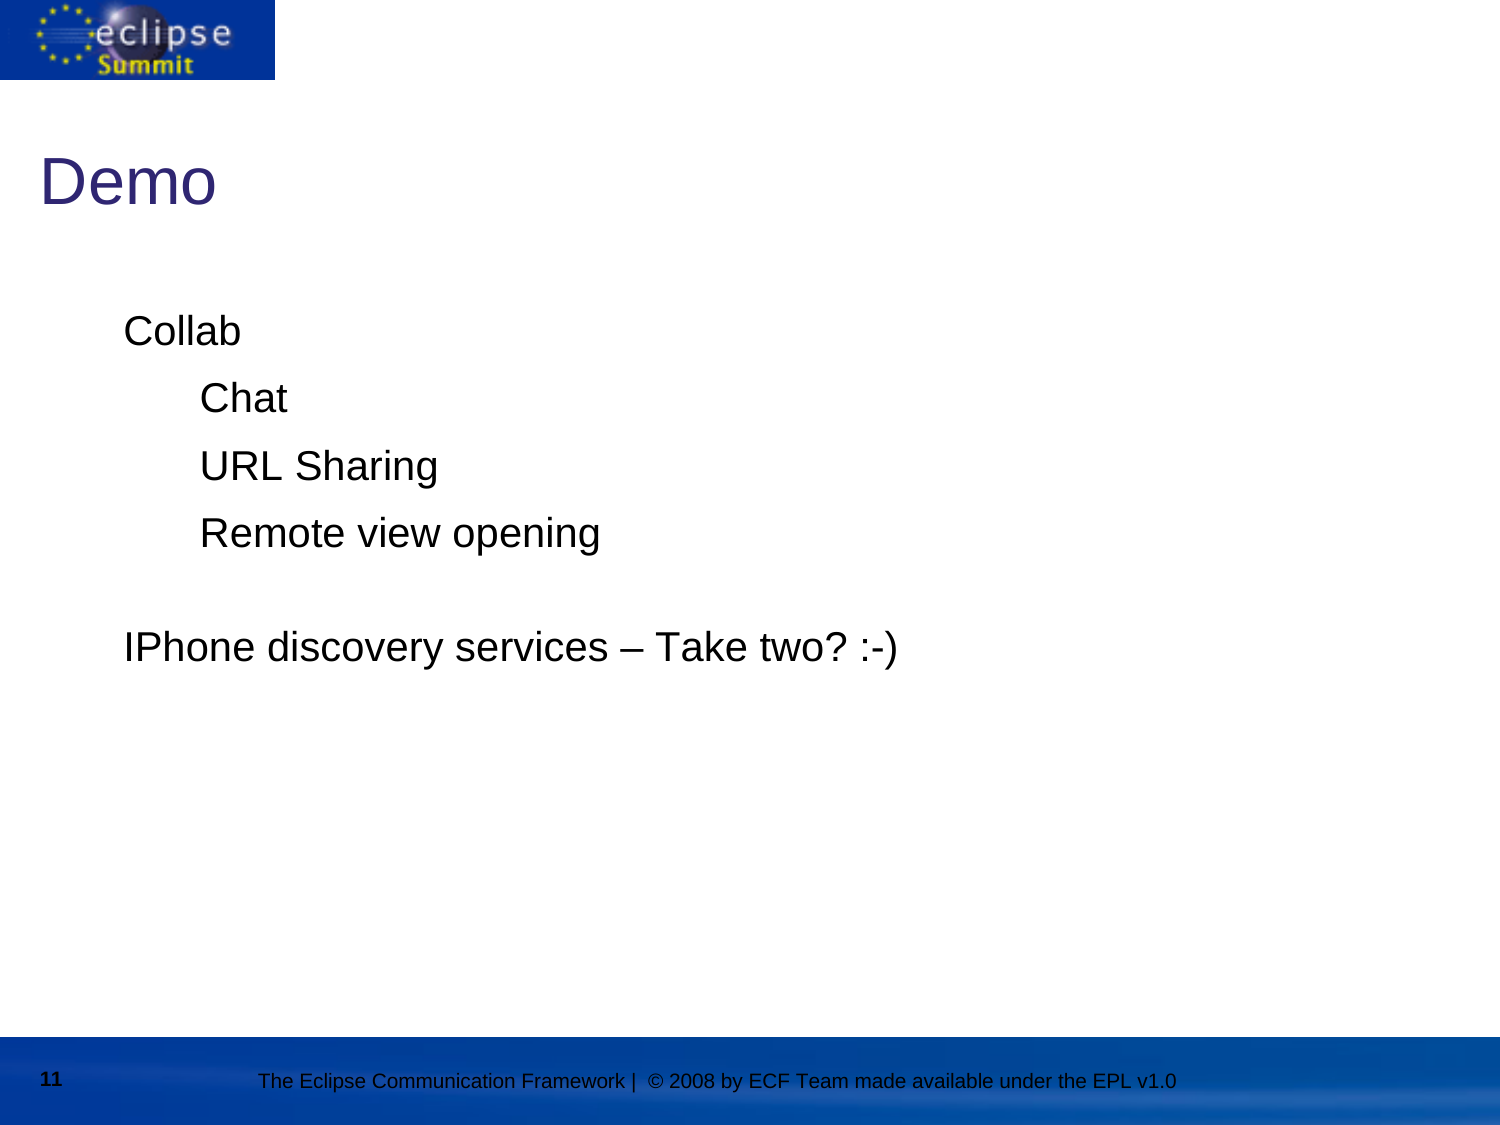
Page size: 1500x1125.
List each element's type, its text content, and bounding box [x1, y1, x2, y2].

title Demo [25, 142, 1378, 234]
picture [0, 0, 275, 80]
picture [0, 1037, 1500, 1125]
list Collab Chat URL Sharing Remote view opening IPhone discovery services – Take two? :-) [108, 299, 1378, 932]
